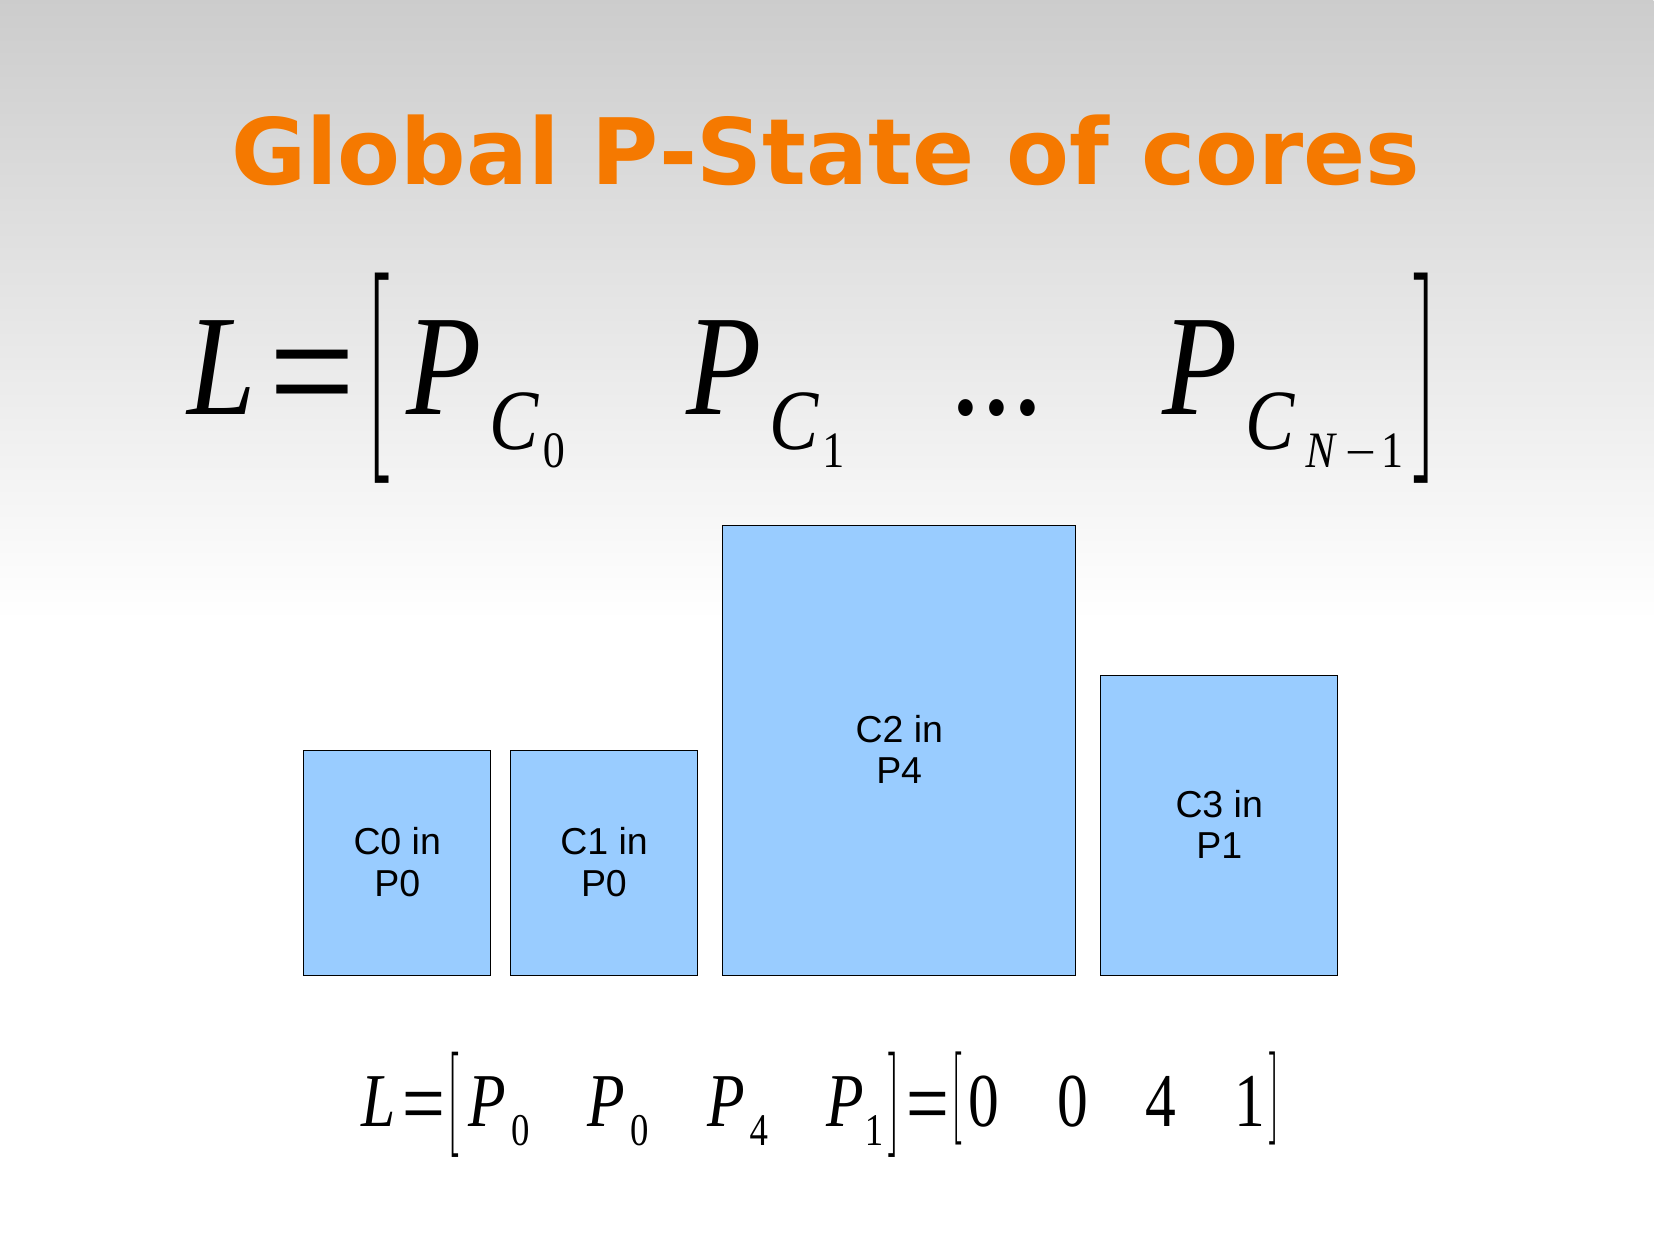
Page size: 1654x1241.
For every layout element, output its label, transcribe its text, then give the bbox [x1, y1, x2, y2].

chart [150, 265, 1463, 491]
text_box C1 in P0 [510, 750, 698, 976]
text_box C2 in P4 [722, 525, 1076, 976]
text_box C0 in P0 [303, 750, 491, 976]
text_box C3 in P1 [1100, 675, 1338, 976]
chart [341, 1045, 1294, 1159]
title Global P-State of cores [82, 49, 1571, 257]
